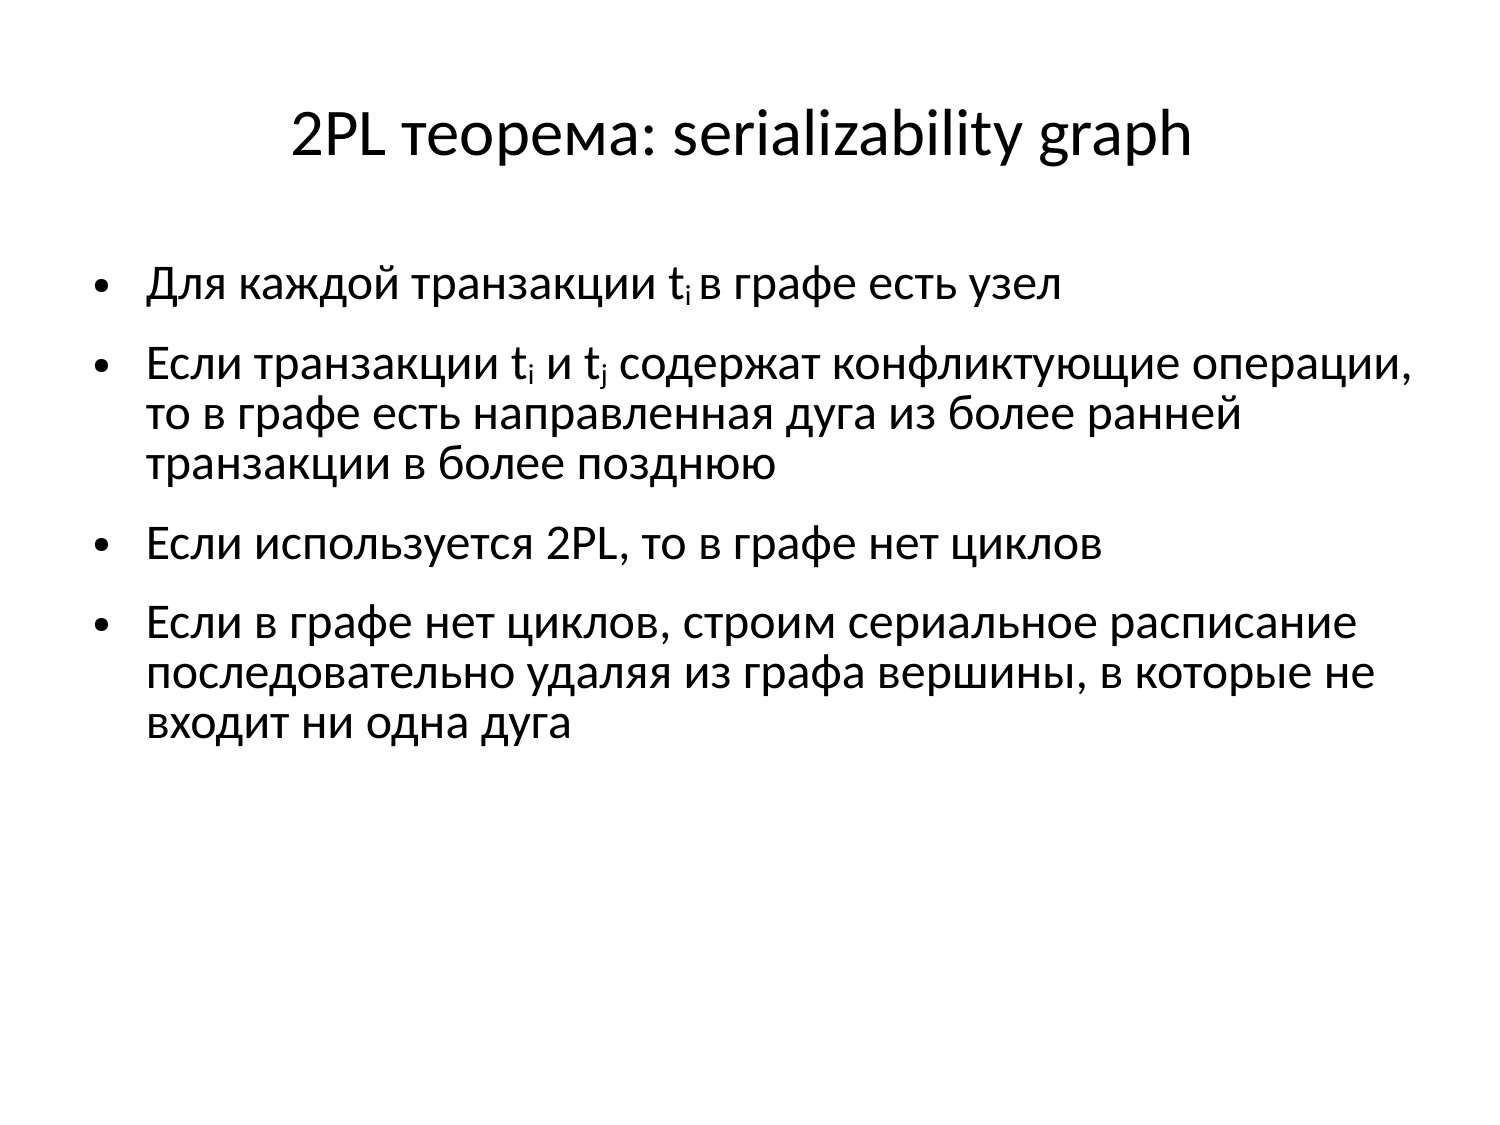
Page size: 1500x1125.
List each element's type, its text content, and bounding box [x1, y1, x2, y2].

list Для каждой транзакции ti в графе есть узел Если транзакции ti и tj содержат конфликтующие операции, то в графе есть направленная дуга из более ранней транзакции в более позднюю Если используется 2PL, то в графе нет циклов Если в графе нет циклов, строим сериальное расписание последовательно удаляя из графа вершины, в которые не входит ни одна дуга [75, 262, 1425, 1005]
title 2PL теорема: serializability graph [75, 45, 1425, 233]
